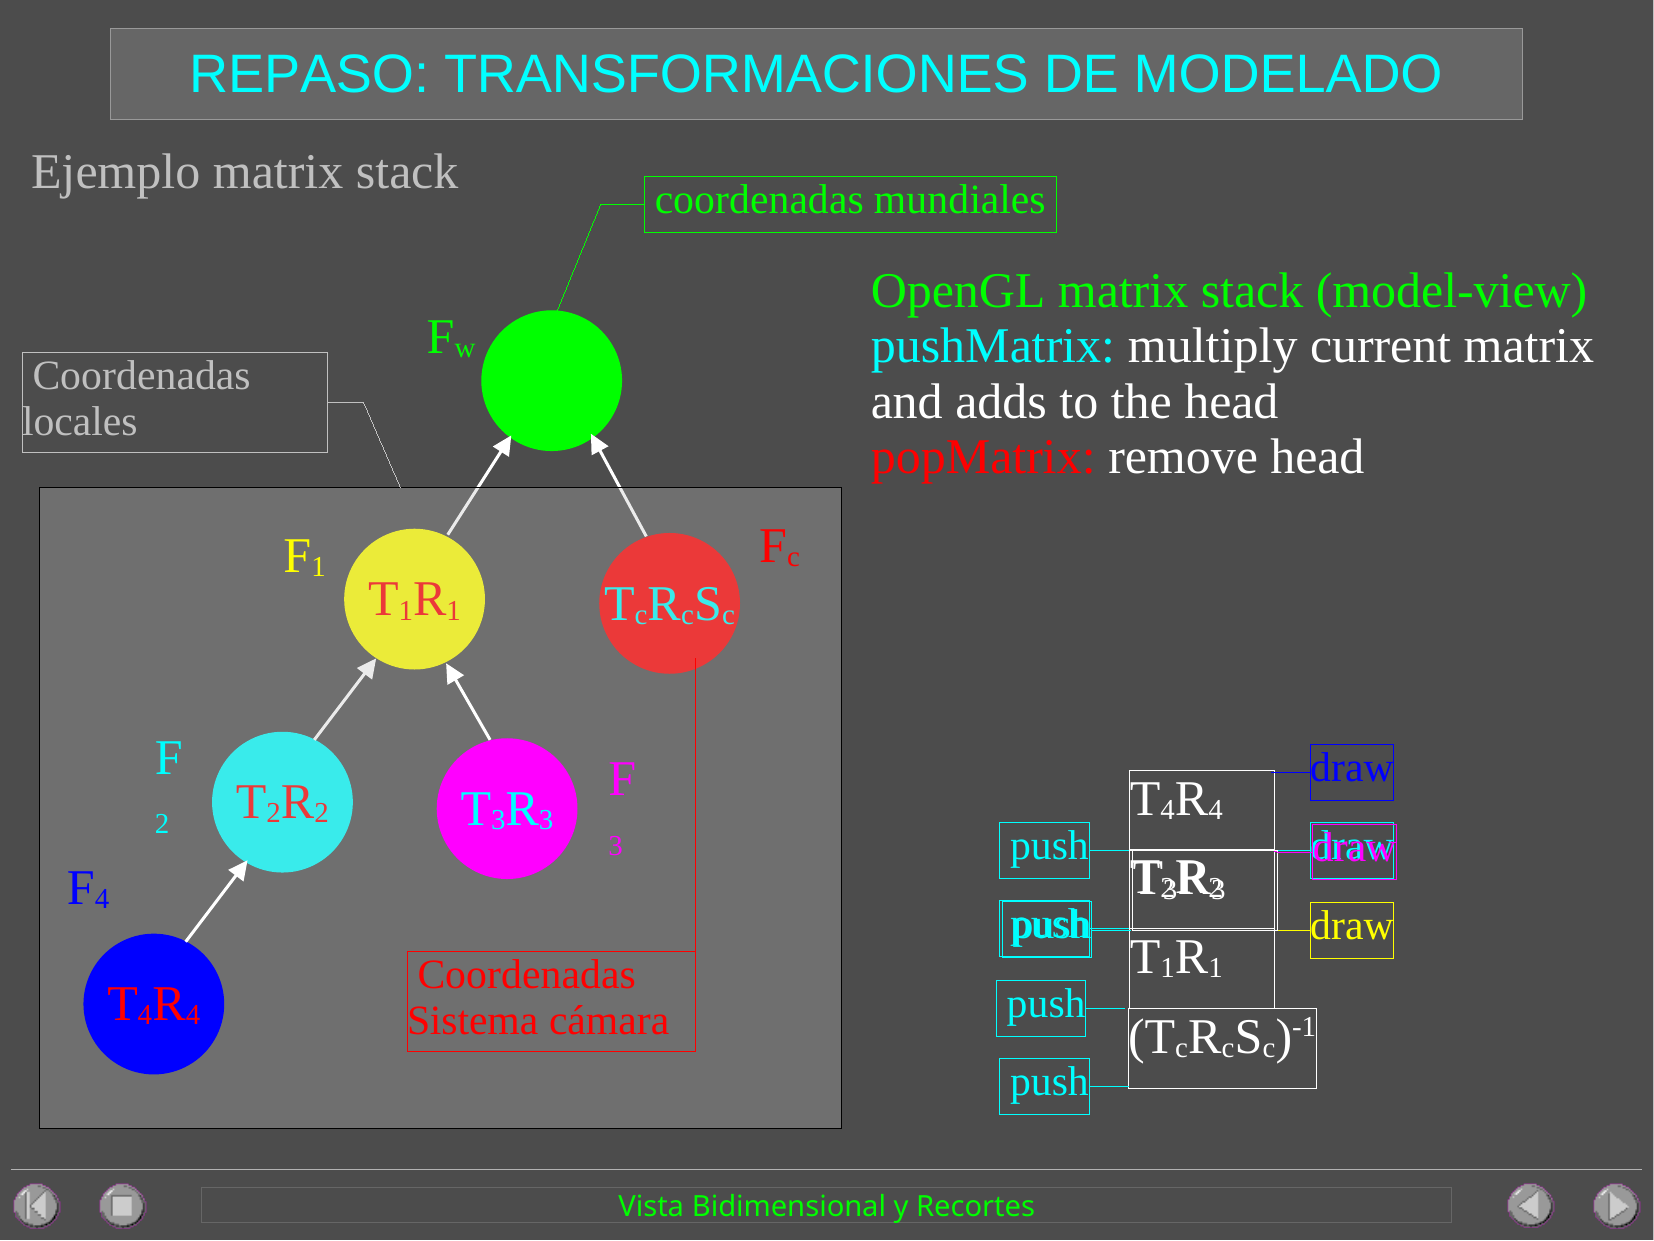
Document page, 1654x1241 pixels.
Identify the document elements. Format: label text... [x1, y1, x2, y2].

picture [11, 1181, 62, 1232]
text_box [481, 310, 623, 452]
picture [1591, 1181, 1642, 1232]
text_box push [999, 900, 1090, 957]
text_box Ejemplo matrix stack [31, 143, 1057, 204]
text_box draw [1310, 902, 1394, 959]
text_box T4R4 [83, 933, 225, 1075]
text_box push [1002, 901, 1092, 958]
text_box T3R3 [1132, 850, 1278, 931]
text_box coordenadas mundiales [644, 176, 1057, 233]
text_box draw [1310, 744, 1394, 801]
text_box Fc [759, 518, 802, 594]
text_box T3R3 [436, 738, 578, 880]
text_box push [996, 980, 1086, 1037]
text_box push [999, 1058, 1090, 1115]
text_box Coordenadas Sistema cámara [407, 951, 696, 1052]
text_box (TcRcSc)-1 [1128, 1008, 1316, 1089]
text_box draw [1312, 824, 1397, 880]
text_box push [999, 822, 1090, 879]
title REPASO: TRANSFORMACIONES DE MODELADO [110, 28, 1523, 120]
text_box F1 [283, 528, 326, 785]
text_box F3 [608, 751, 651, 827]
text_box T4R4 [1129, 770, 1275, 851]
text_box Fw [426, 308, 476, 384]
picture [1505, 1181, 1556, 1231]
text_box T1R1 [1129, 929, 1275, 1009]
text_box OpenGL matrix stack (model-view) pushMatrix: multiply current matrix and adds to the head popMatrix: remove head [870, 262, 1595, 503]
text_box [39, 487, 842, 1129]
text_box F2 [154, 729, 198, 806]
picture [97, 1181, 148, 1232]
text_box Coordenadas locales [22, 352, 328, 453]
text_box F4 [66, 860, 110, 936]
